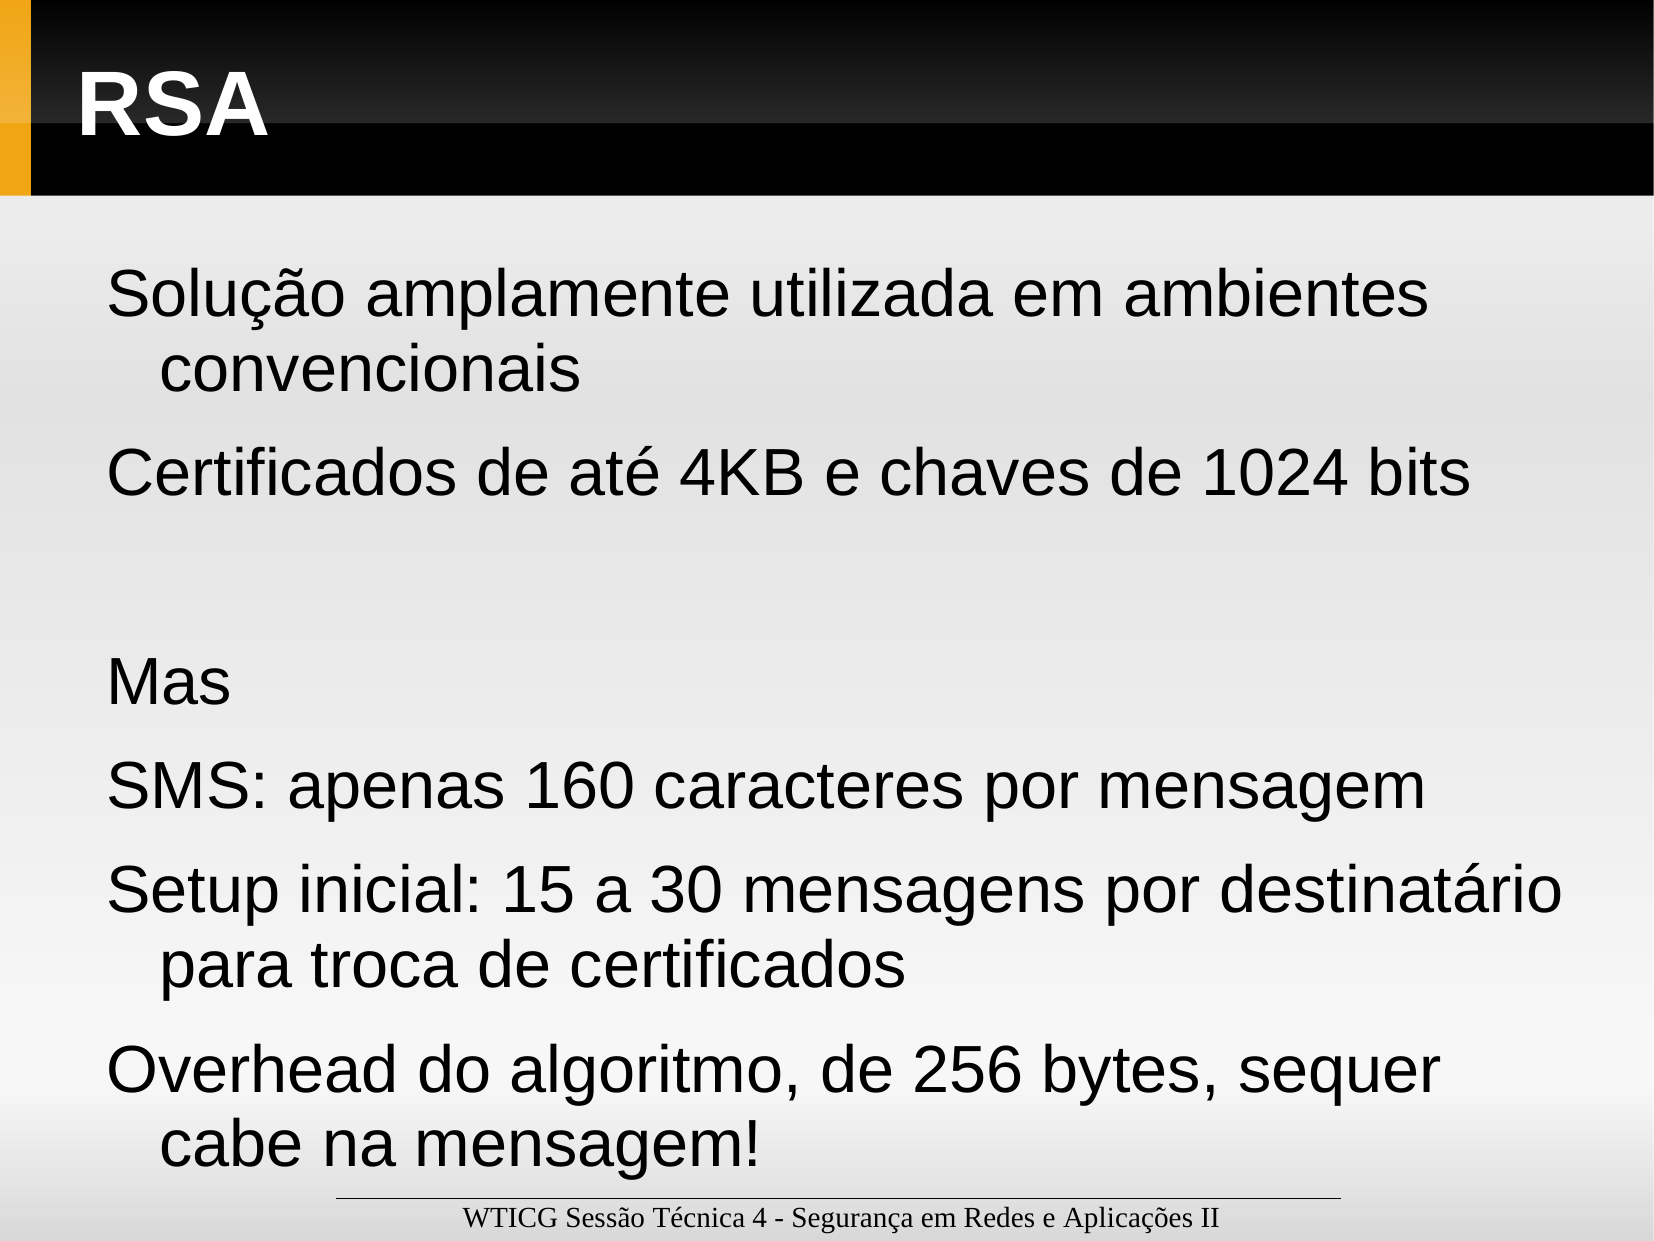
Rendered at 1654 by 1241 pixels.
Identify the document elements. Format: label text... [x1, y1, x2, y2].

title RSA [76, 0, 1565, 208]
picture [0, 0, 1654, 1241]
list Solução amplamente utilizada em ambientes convencionais Certificados de até 4KB e chaves de 1024 bits Mas SMS: apenas 160 caracteres por mensagem Setup inicial: 15 a 30 mensagens por destinatário para troca de certificados Overhead do algoritmo, de 256 bytes, sequer cabe na mensagem! [88, 256, 1577, 1182]
